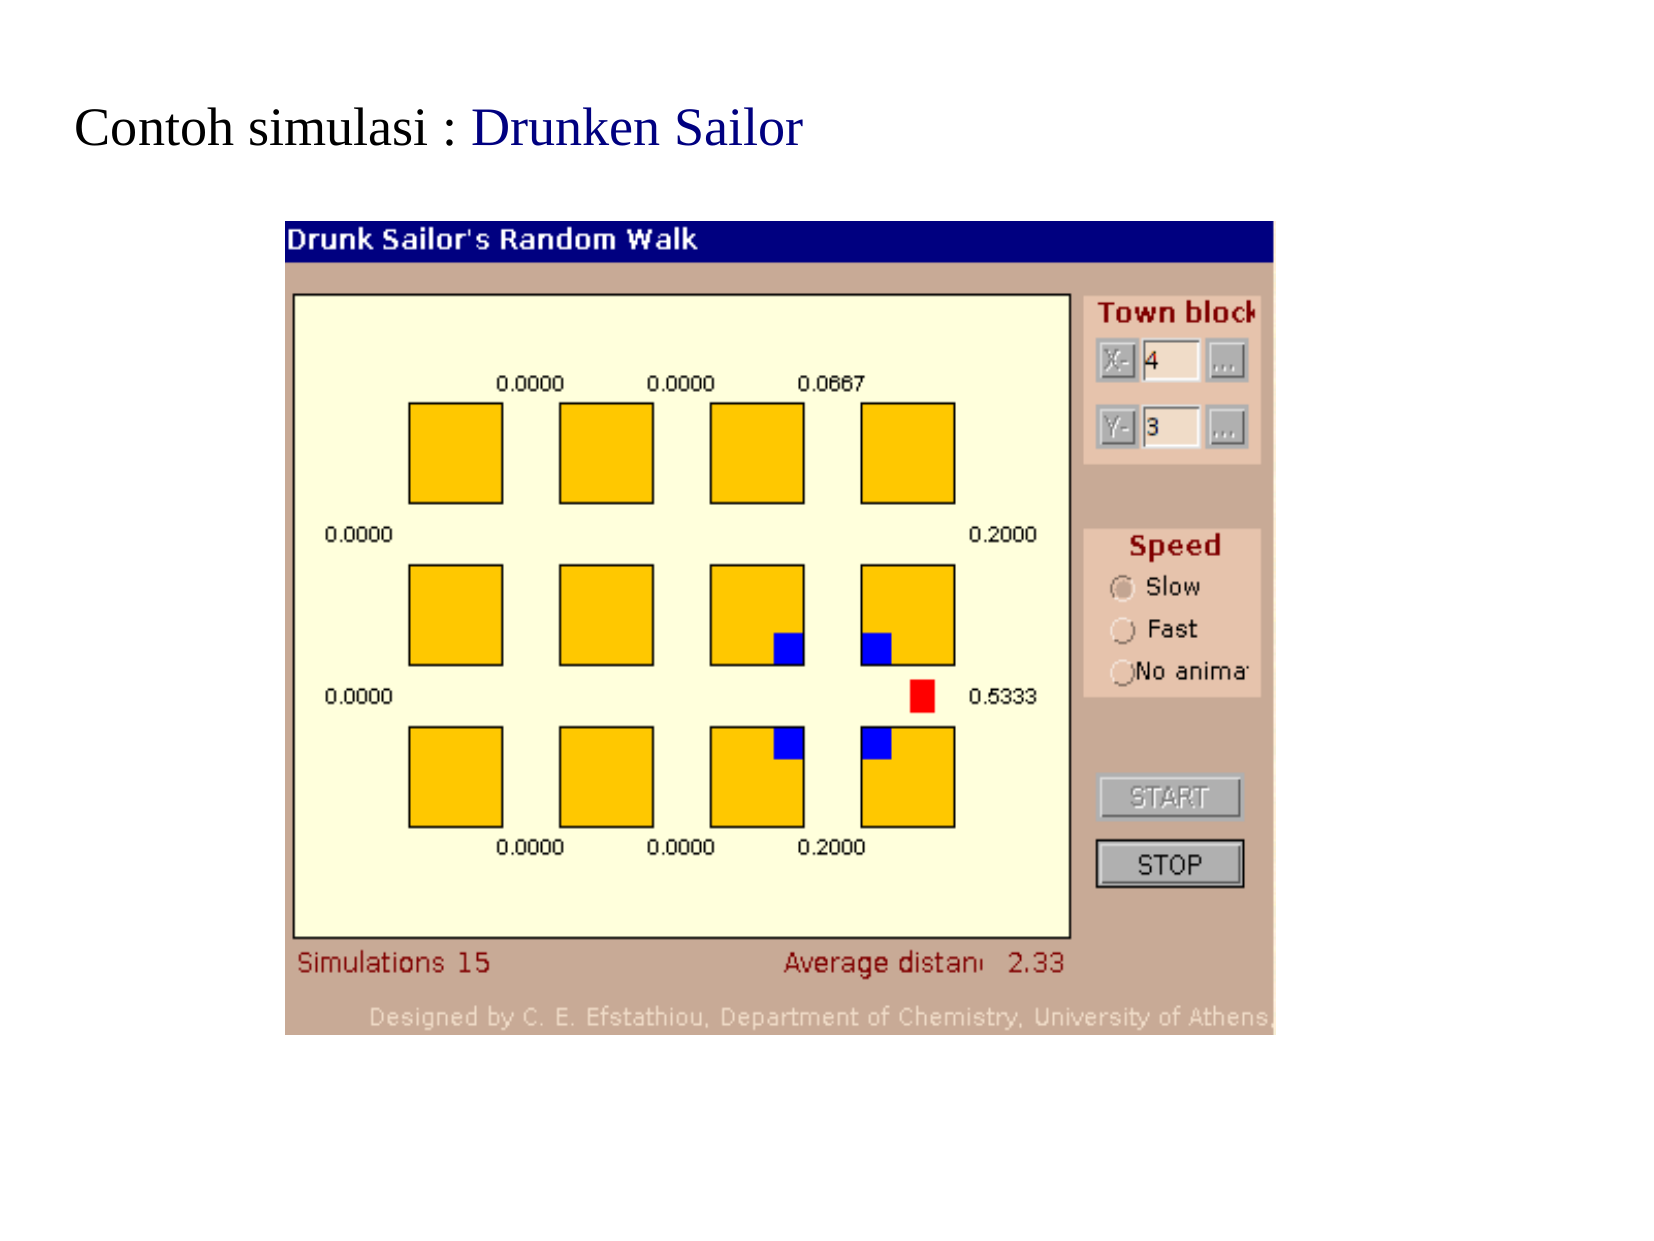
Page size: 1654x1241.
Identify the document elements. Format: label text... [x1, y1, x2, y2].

picture [285, 221, 1276, 1036]
text_box Contoh simulasi : Drunken Sailor [60, 90, 1501, 166]
